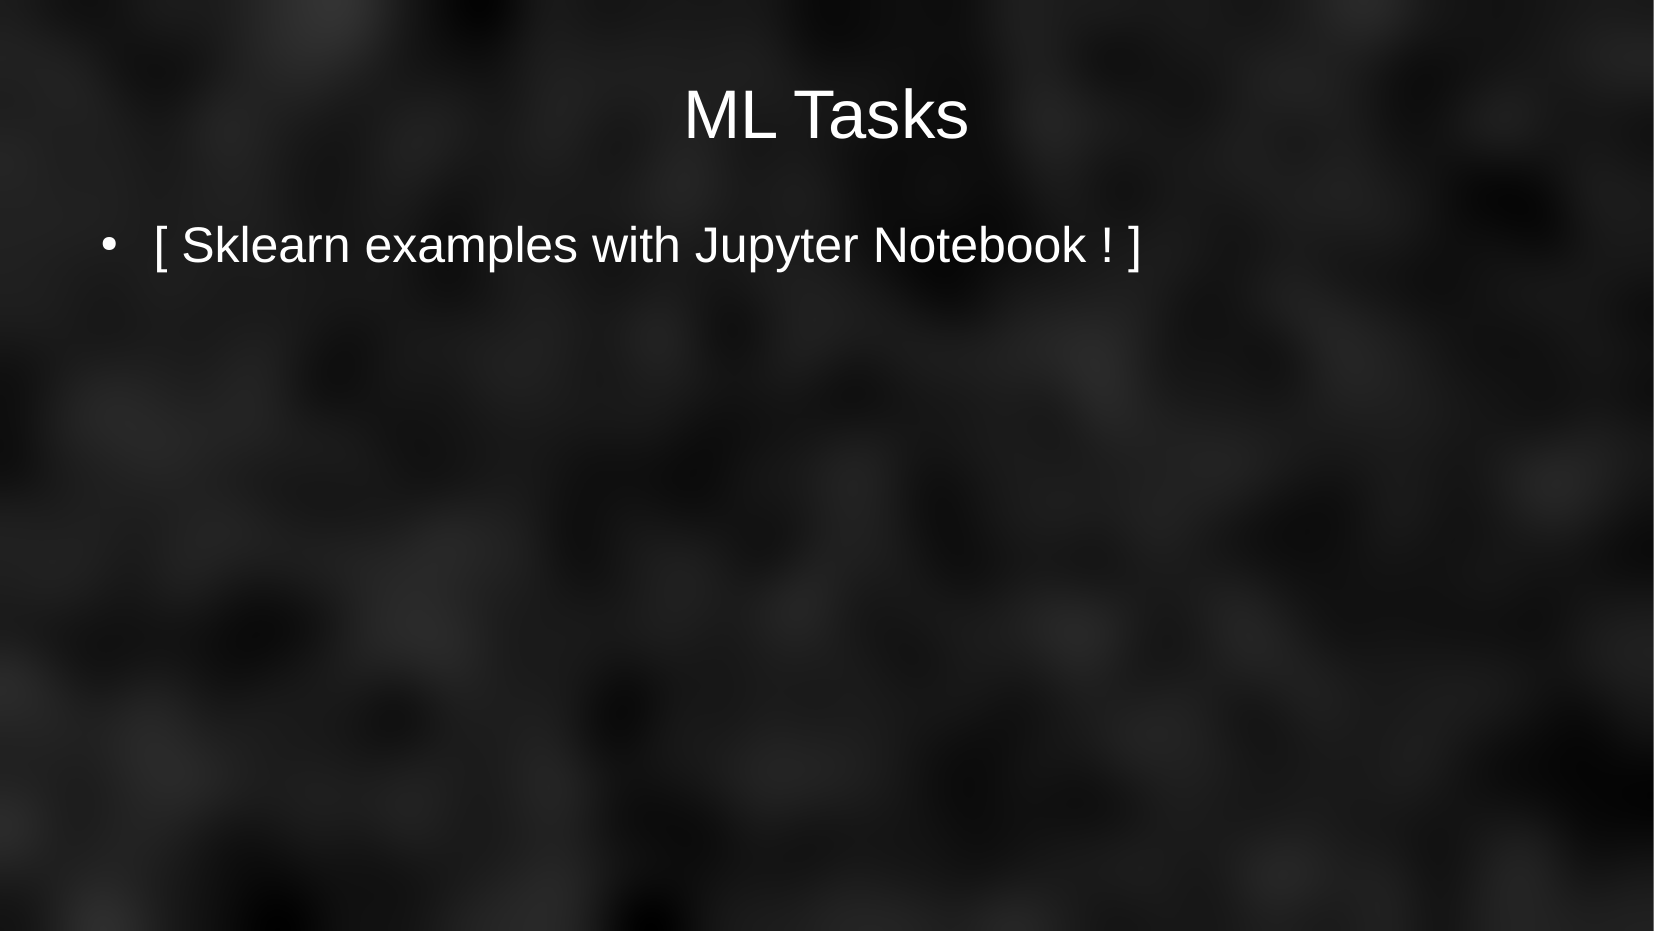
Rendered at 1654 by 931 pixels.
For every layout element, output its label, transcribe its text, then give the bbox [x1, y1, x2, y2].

title ML Tasks [82, 37, 1571, 193]
picture [0, 0, 1654, 931]
list [ Sklearn examples with Jupyter Notebook ! ] [82, 217, 1571, 758]
